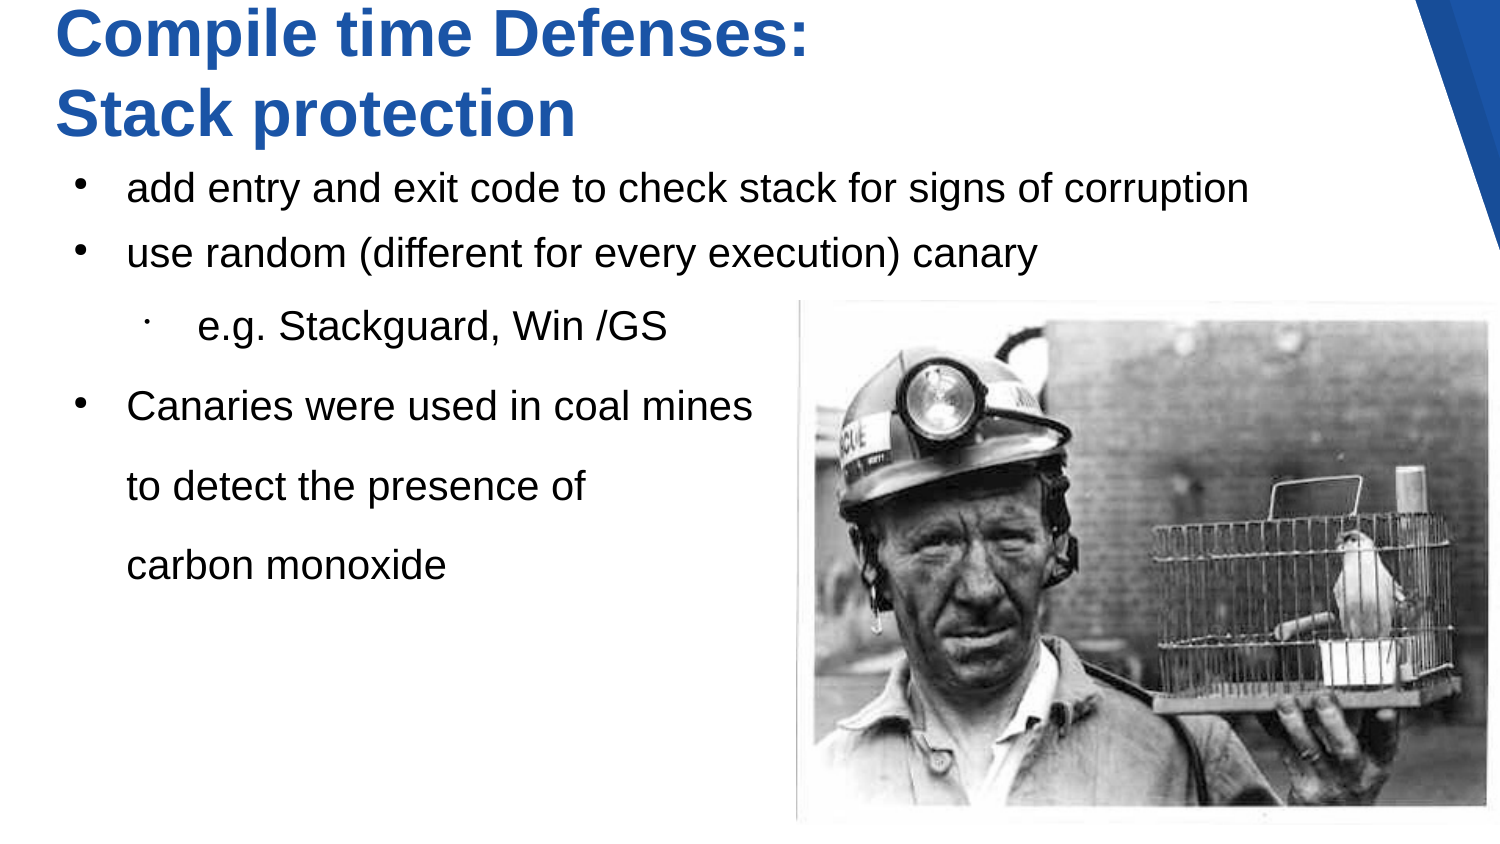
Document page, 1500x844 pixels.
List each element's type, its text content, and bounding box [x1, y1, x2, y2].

picture [796, 300, 1500, 826]
list add entry and exit code to check stack for signs of corruption use random (different for every execution) canary e.g. Stackguard, Win /GS Canaries were used in coal mines to detect the presence of carbon monoxide [40, 145, 1496, 691]
title Compile time Defenses: Stack protection [40, 97, 1306, 166]
